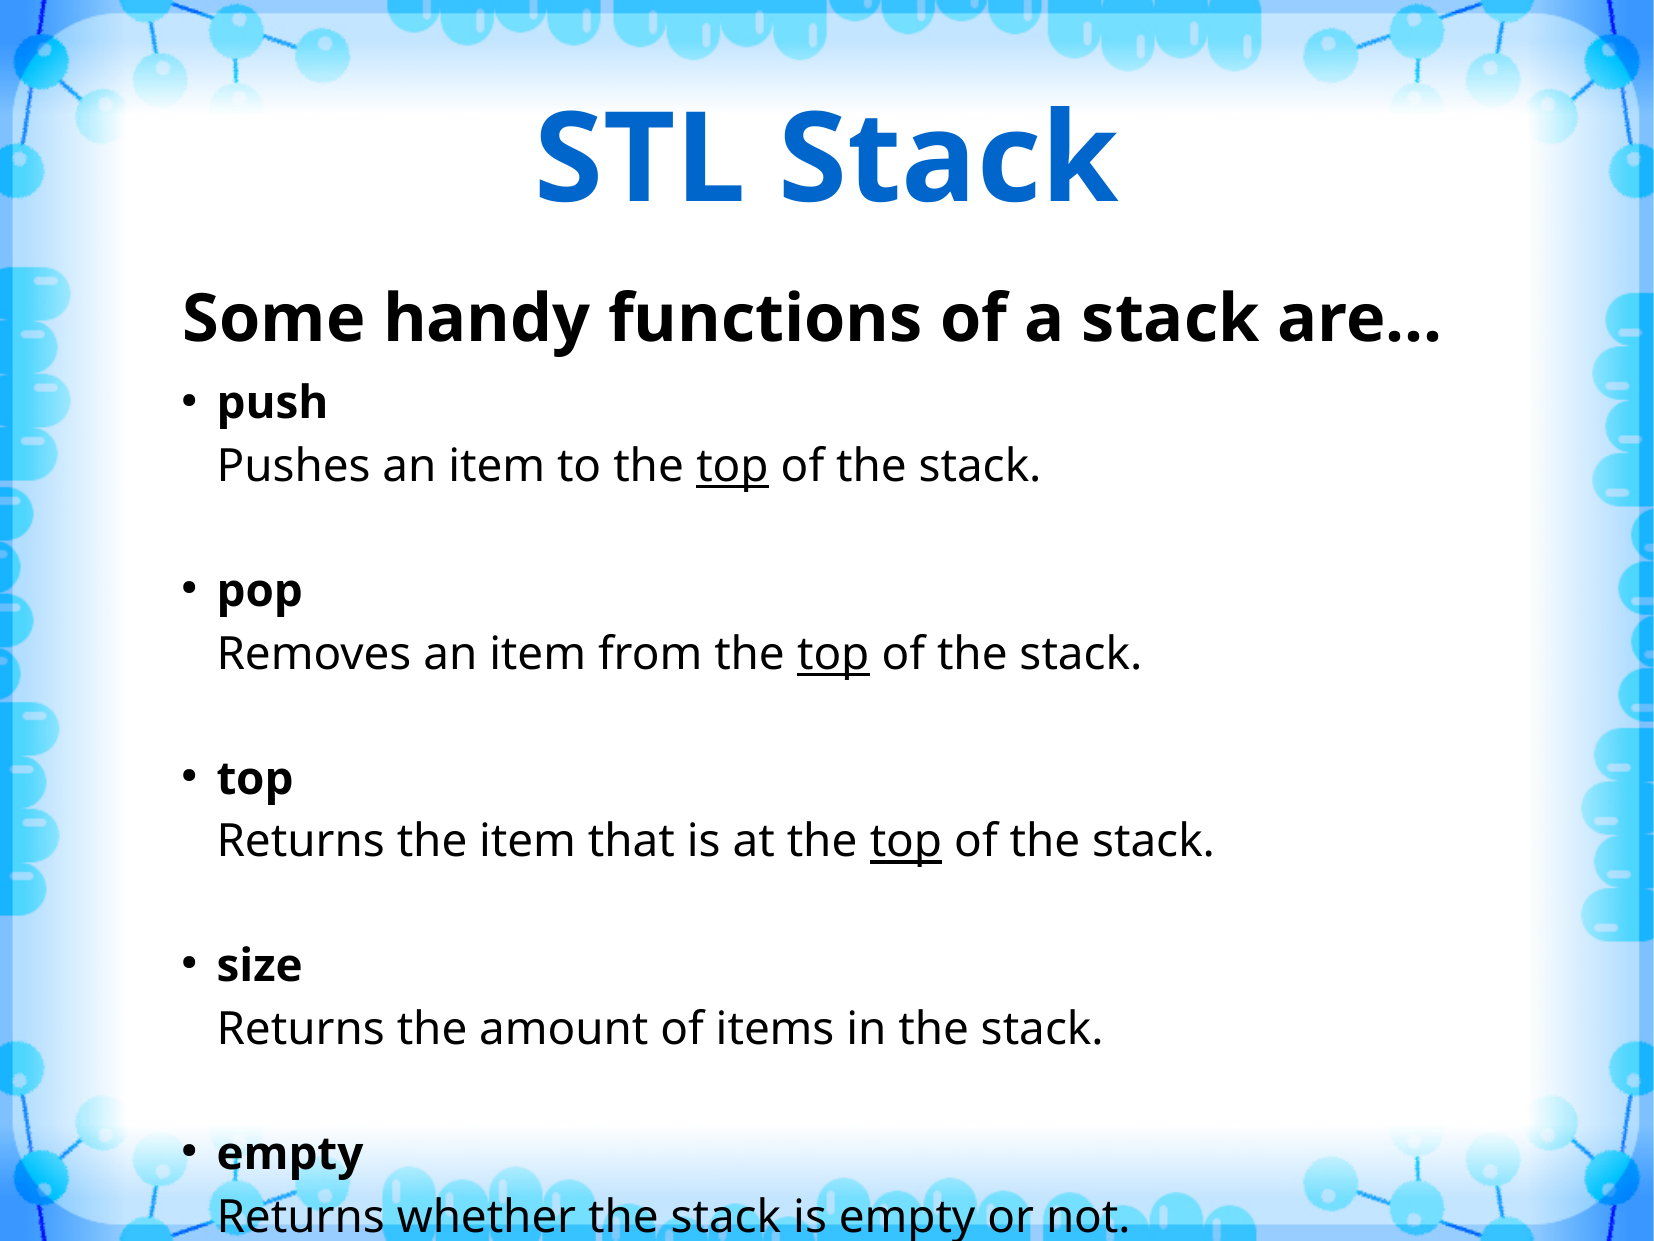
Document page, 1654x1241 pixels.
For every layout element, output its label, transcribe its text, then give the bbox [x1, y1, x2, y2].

text_box push Pushes an item to the top of the stack. pop Removes an item from the top of the stack. top Returns the item that is at the top of the stack. size Returns the amount of items in the stack. empty Returns whether the stack is empty or not. [181, 369, 1566, 1091]
picture [0, 0, 1654, 1241]
text_box Some handy functions of a stack are… [135, 270, 1492, 537]
picture [915, 1210, 928, 1229]
title STL Stack [82, 49, 1571, 257]
